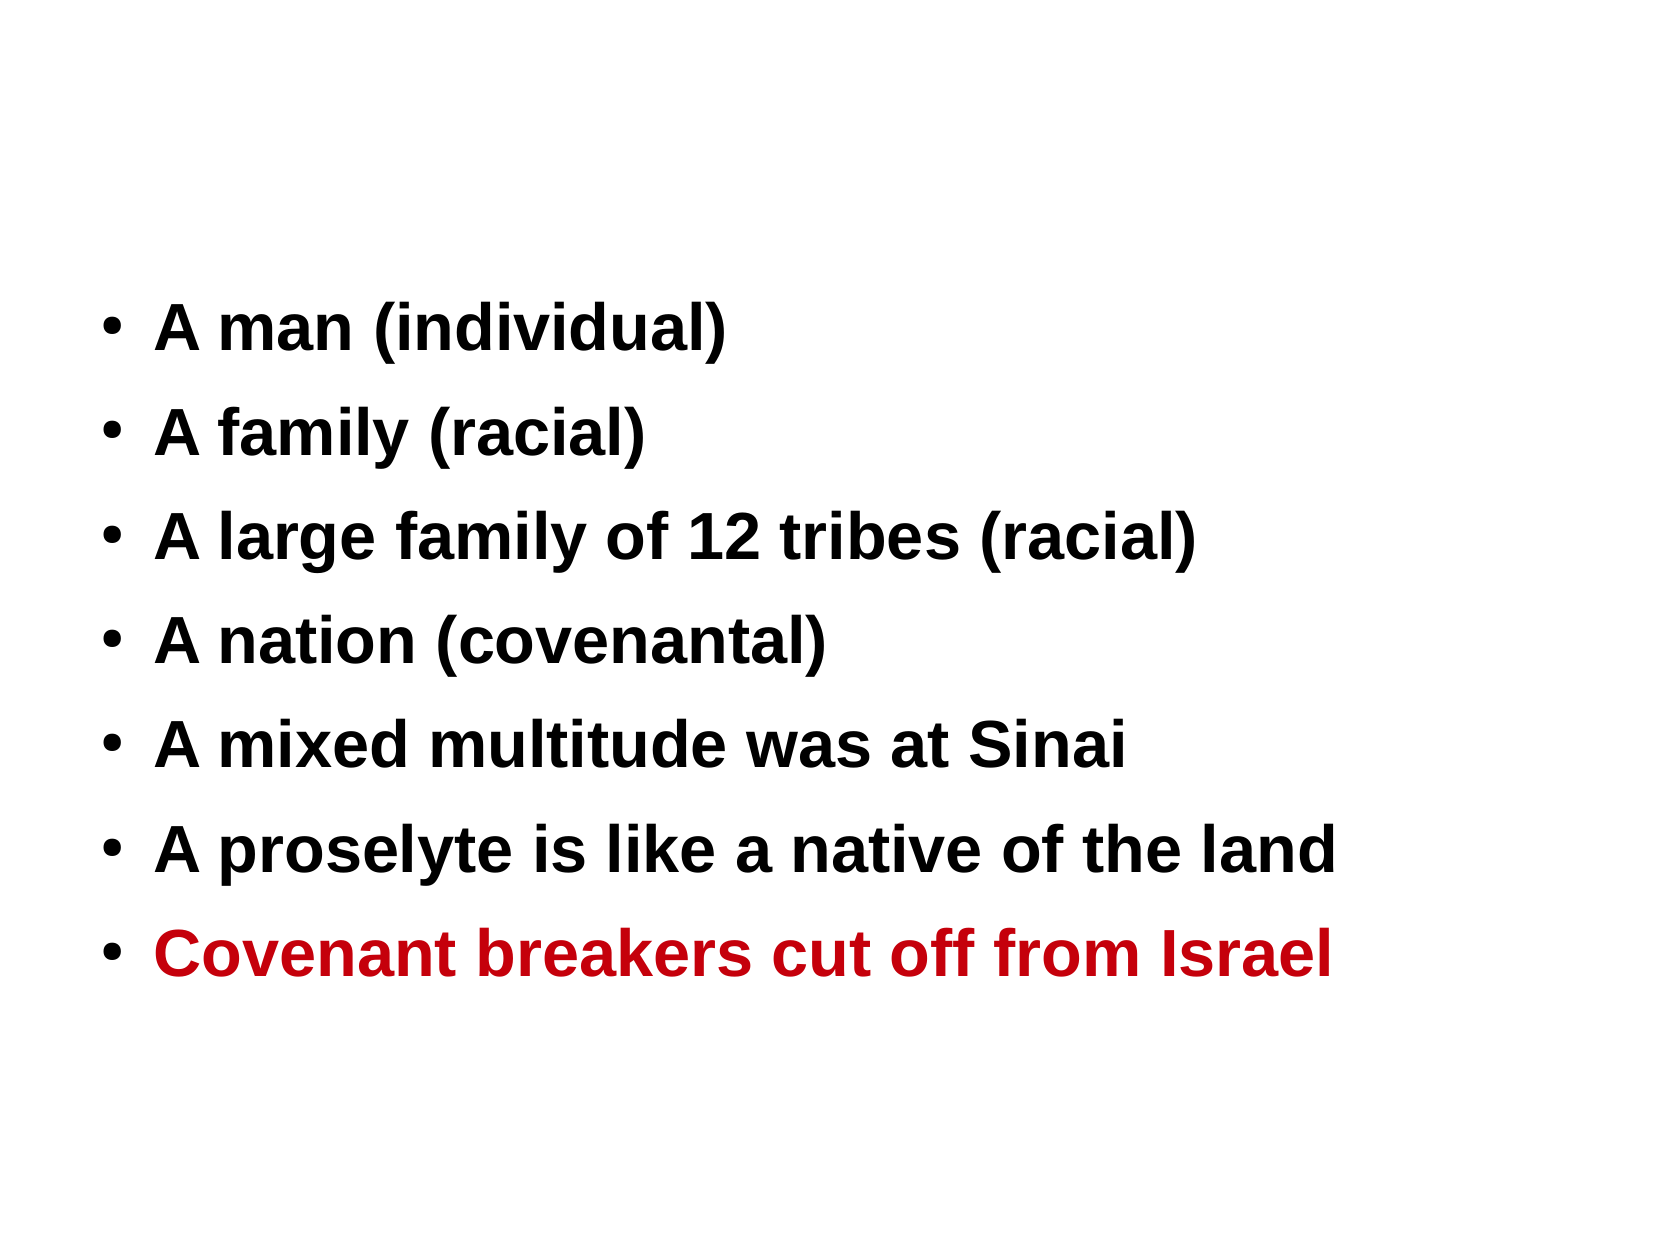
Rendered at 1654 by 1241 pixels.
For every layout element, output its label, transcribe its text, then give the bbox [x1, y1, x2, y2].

list A man (individual) A family (racial) A large family of 12 tribes (racial) A nation (covenantal) A mixed multitude was at Sinai A proselyte is like a native of the land Covenant breakers cut off from Israel [82, 290, 1571, 1109]
